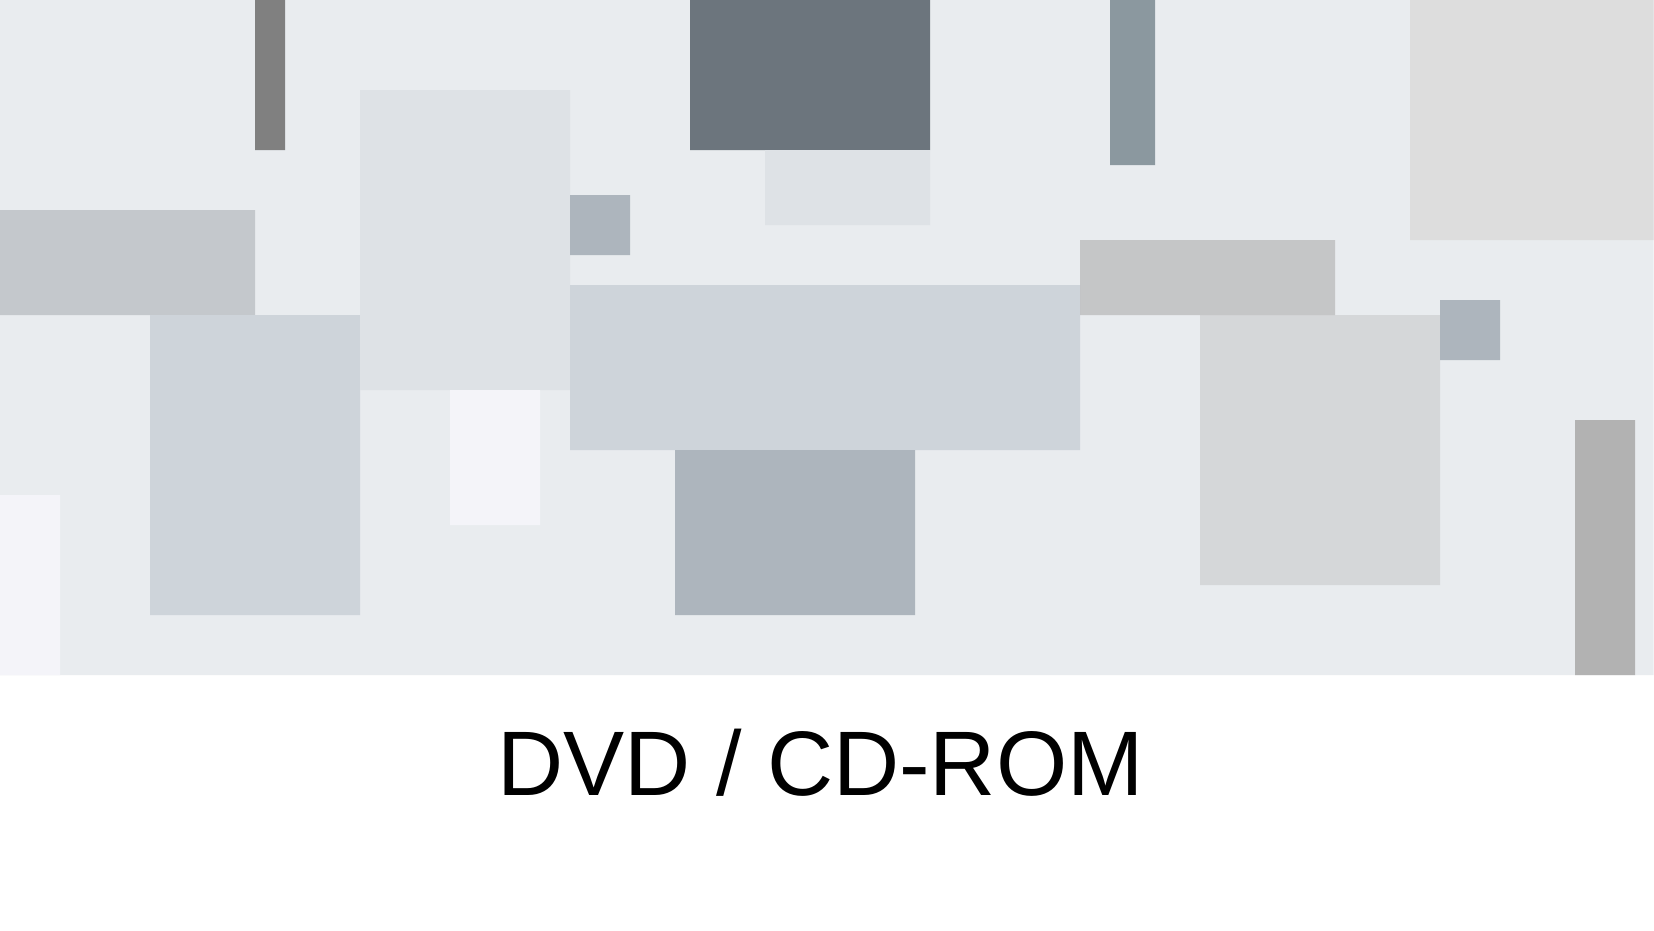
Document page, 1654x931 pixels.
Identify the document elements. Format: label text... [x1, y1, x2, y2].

title DVD / CD-ROM [76, 685, 1565, 841]
